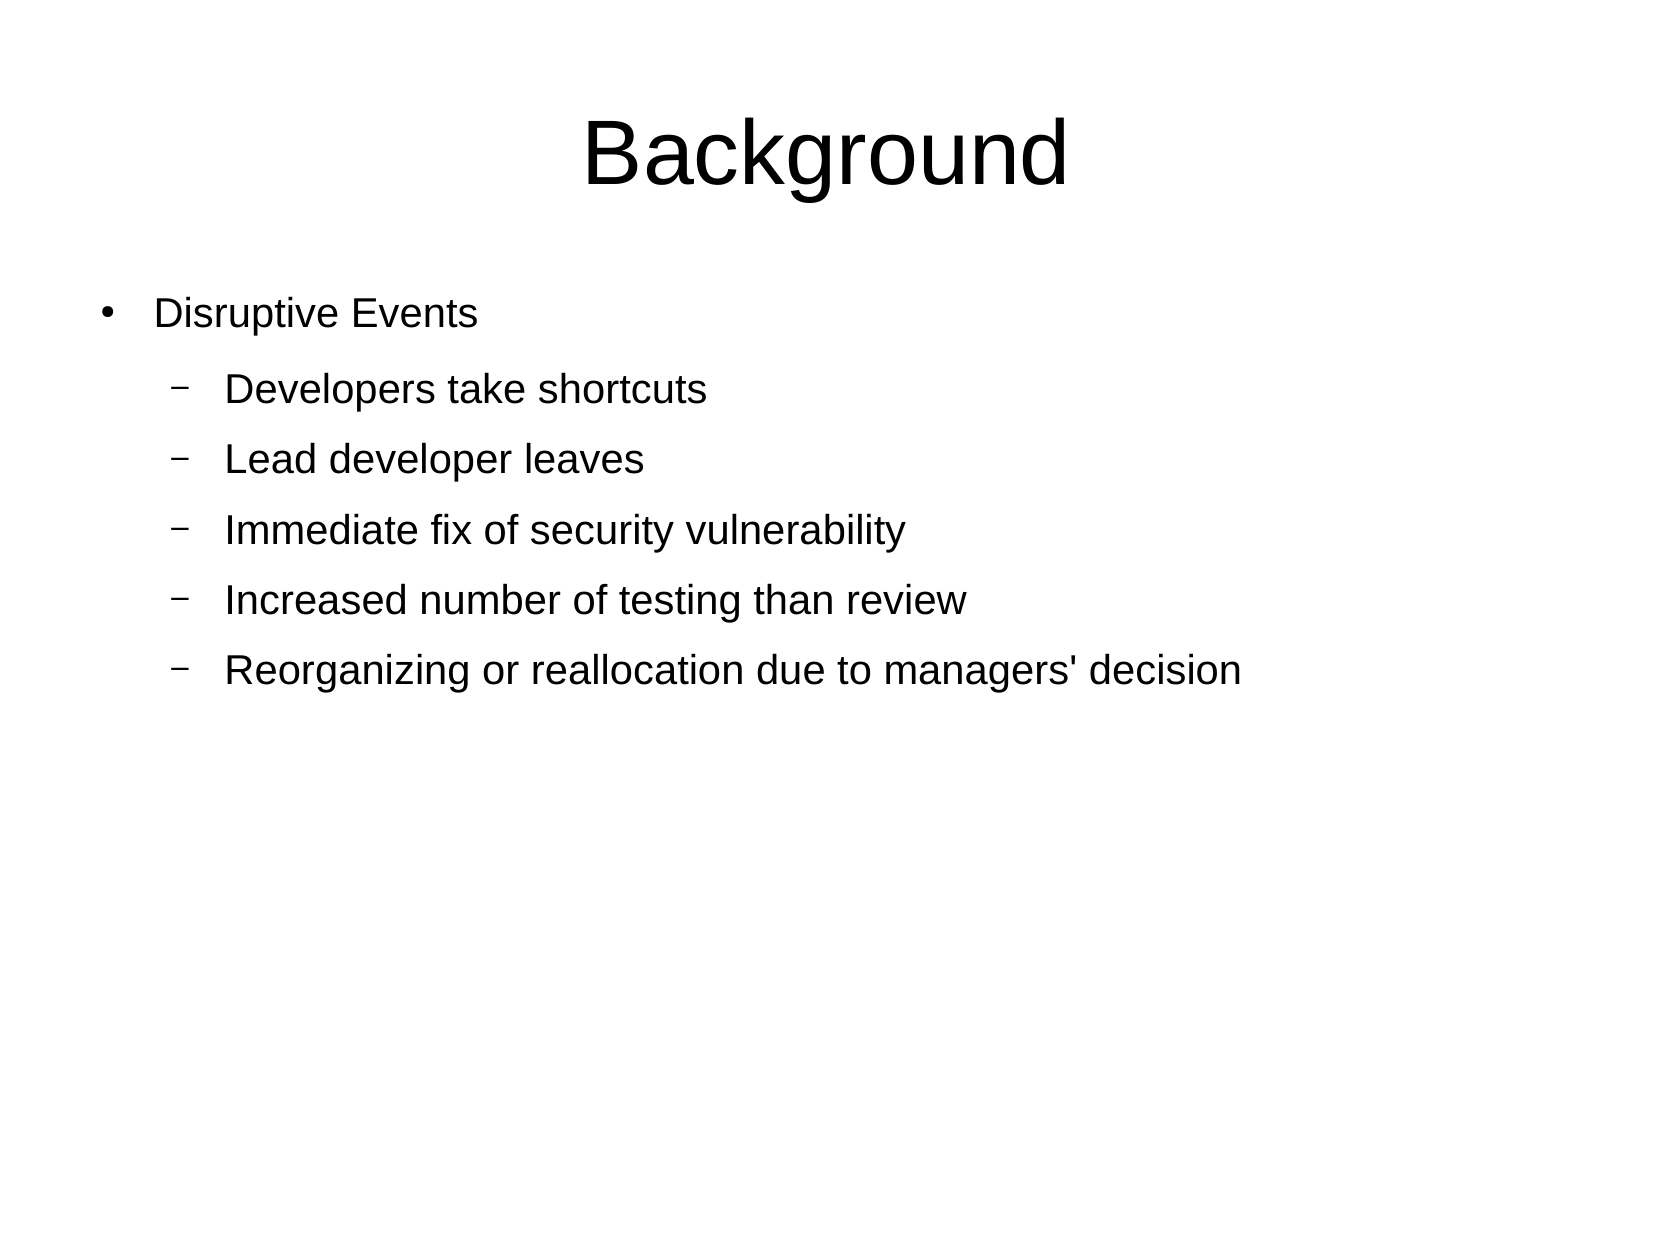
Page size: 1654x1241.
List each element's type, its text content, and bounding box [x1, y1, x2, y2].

title Background [82, 49, 1571, 257]
list Disruptive Events Developers take shortcuts Lead developer leaves Immediate fix of security vulnerability Increased number of testing than review Reorganizing or reallocation due to managers' decision [82, 290, 1538, 1010]
